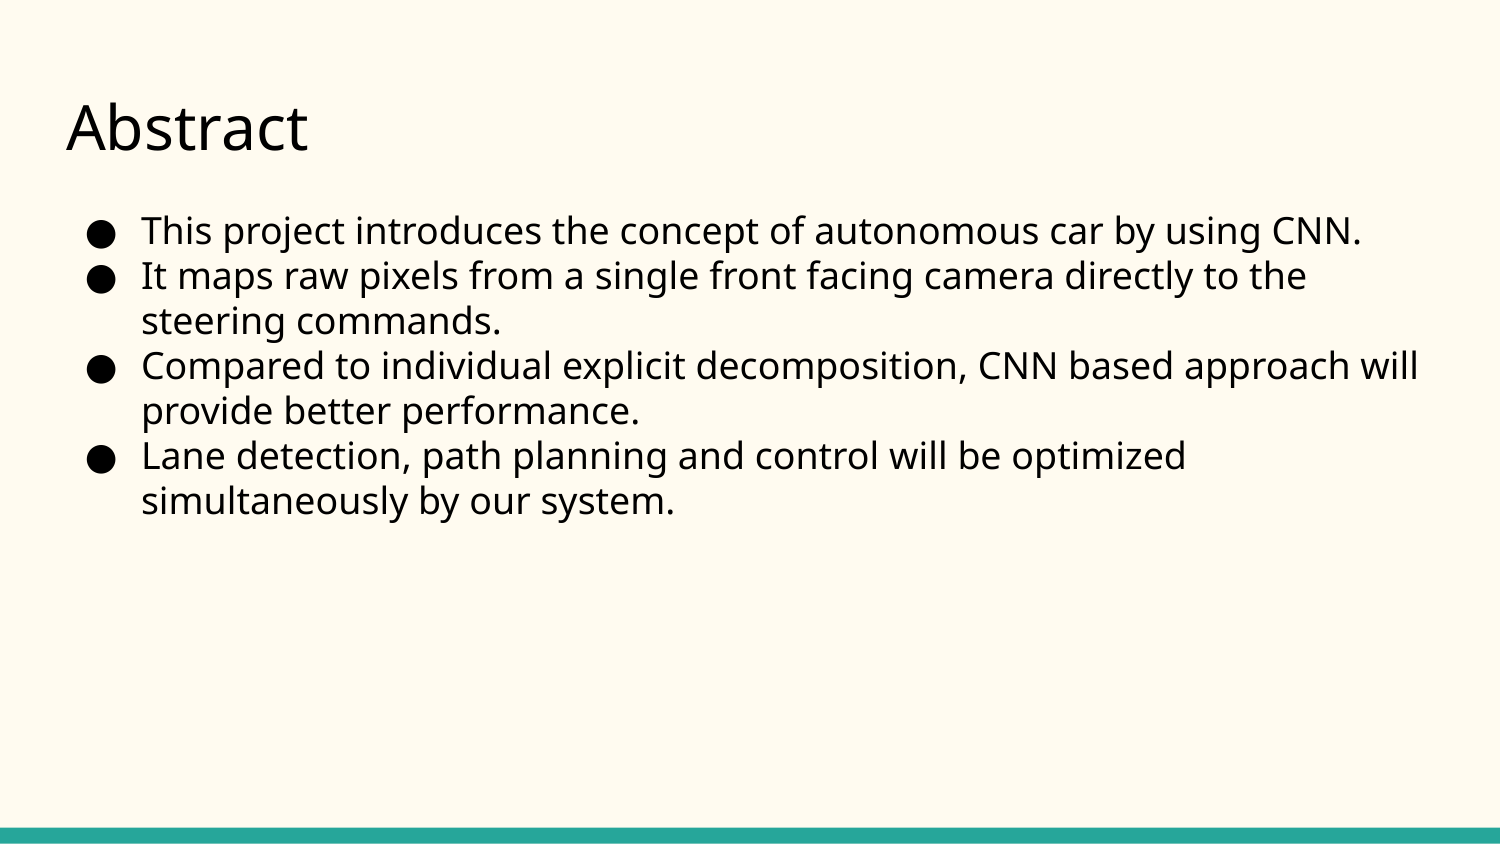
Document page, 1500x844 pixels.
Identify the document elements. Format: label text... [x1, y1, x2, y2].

list This project introduces the concept of autonomous car by using CNN. It maps raw pixels from a single front facing camera directly to the steering commands. Compared to individual explicit decomposition, CNN based approach will provide better performance. Lane detection, path planning and control will be optimized simultaneously by our system. [51, 192, 1449, 750]
title Abstract [51, 72, 1449, 174]
